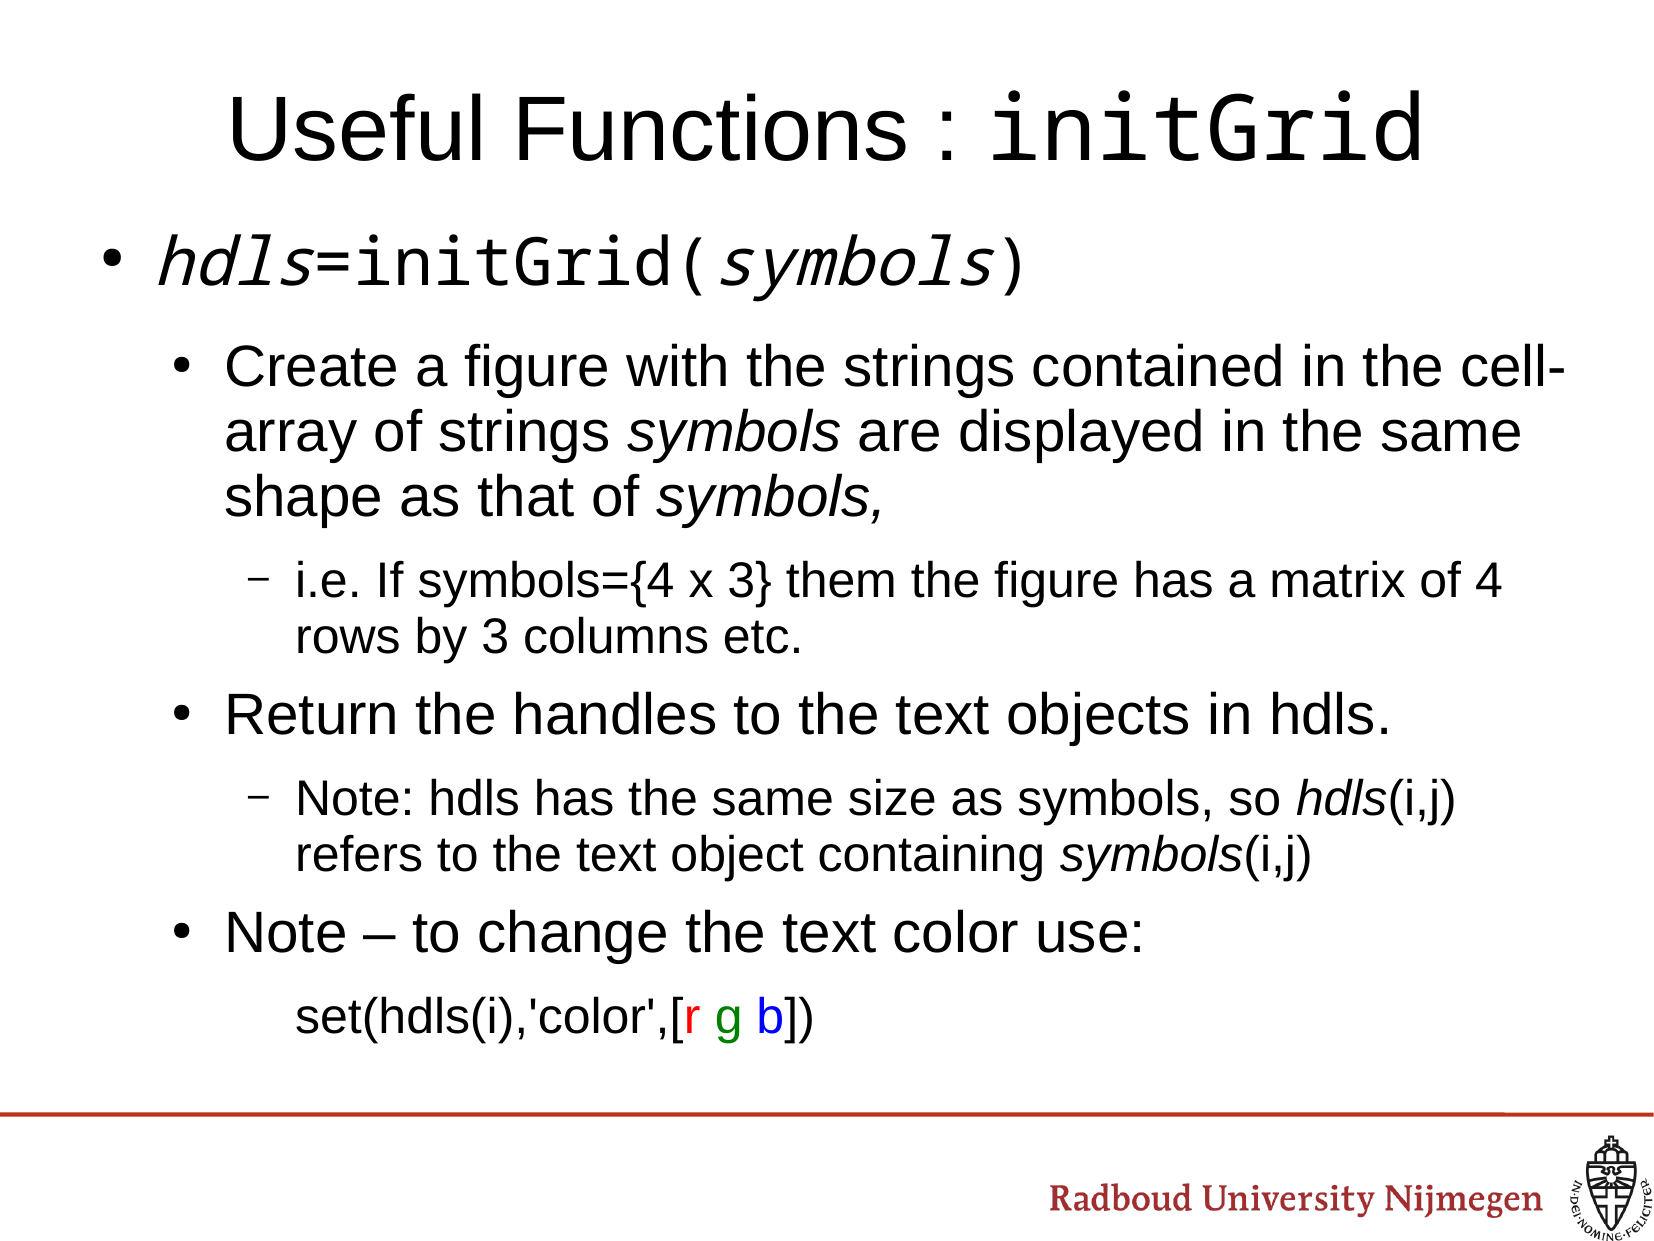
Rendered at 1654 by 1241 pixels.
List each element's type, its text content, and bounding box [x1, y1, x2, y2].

title Useful Functions : initGrid [82, 49, 1571, 201]
list hdls=initGrid(symbols) Create a figure with the strings contained in the cell-array of strings symbols are displayed in the same shape as that of symbols, i.e. If symbols={4 x 3} them the figure has a matrix of 4 rows by 3 columns etc. Return the handles to the text objects in hdls. Note: hdls has the same size as symbols, so hdls(i,j) refers to the text object containing symbols(i,j) Note – to change the text color use: set(hdls(i),'color',[r g b]) [82, 213, 1571, 1123]
picture [1050, 1134, 1654, 1241]
